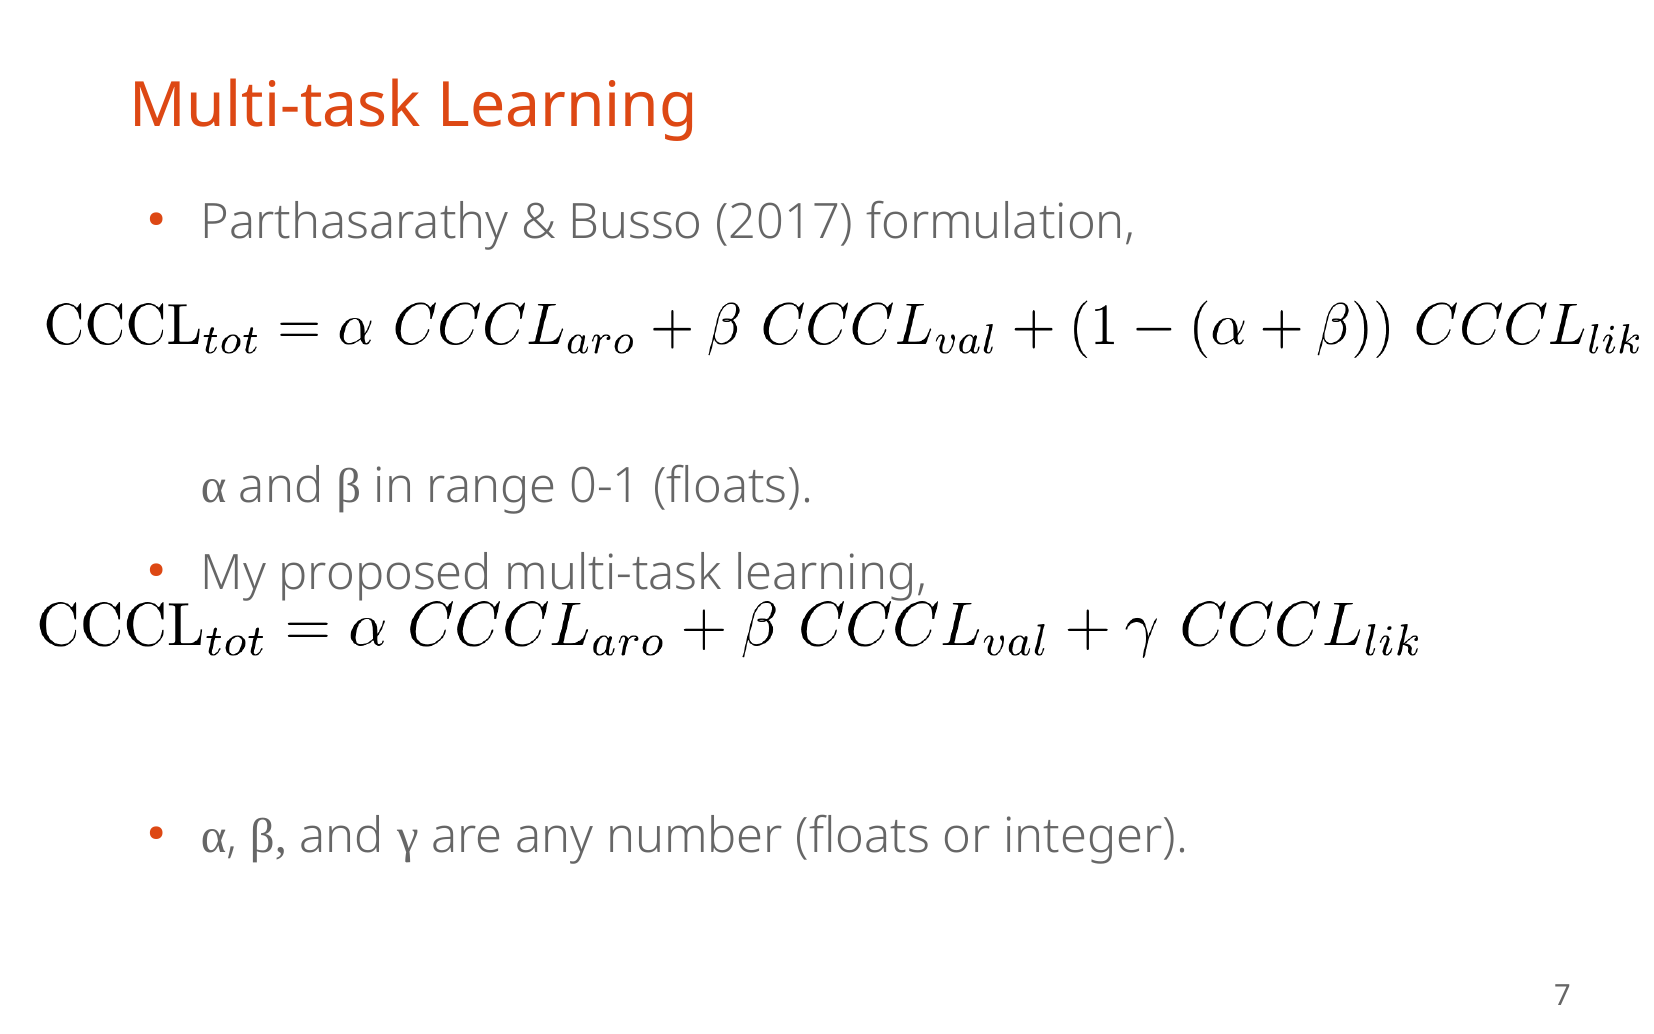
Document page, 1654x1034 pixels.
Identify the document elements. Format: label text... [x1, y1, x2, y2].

title Multi-task Learning [129, 49, 1518, 155]
list Parthasarathy & Busso (2017) formulation, α and β in range 0-1 (floats). My proposed multi-task learning, α, β, and γ are any number (floats or integer). [129, 186, 1518, 300]
picture [46, 300, 1639, 358]
list Parthasarathy & Busso (2017) formulation, α and β in range 0-1 (floats). My proposed multi-task learning, α, β, and γ are any number (floats or integer). [129, 358, 1518, 916]
picture [39, 601, 1418, 658]
